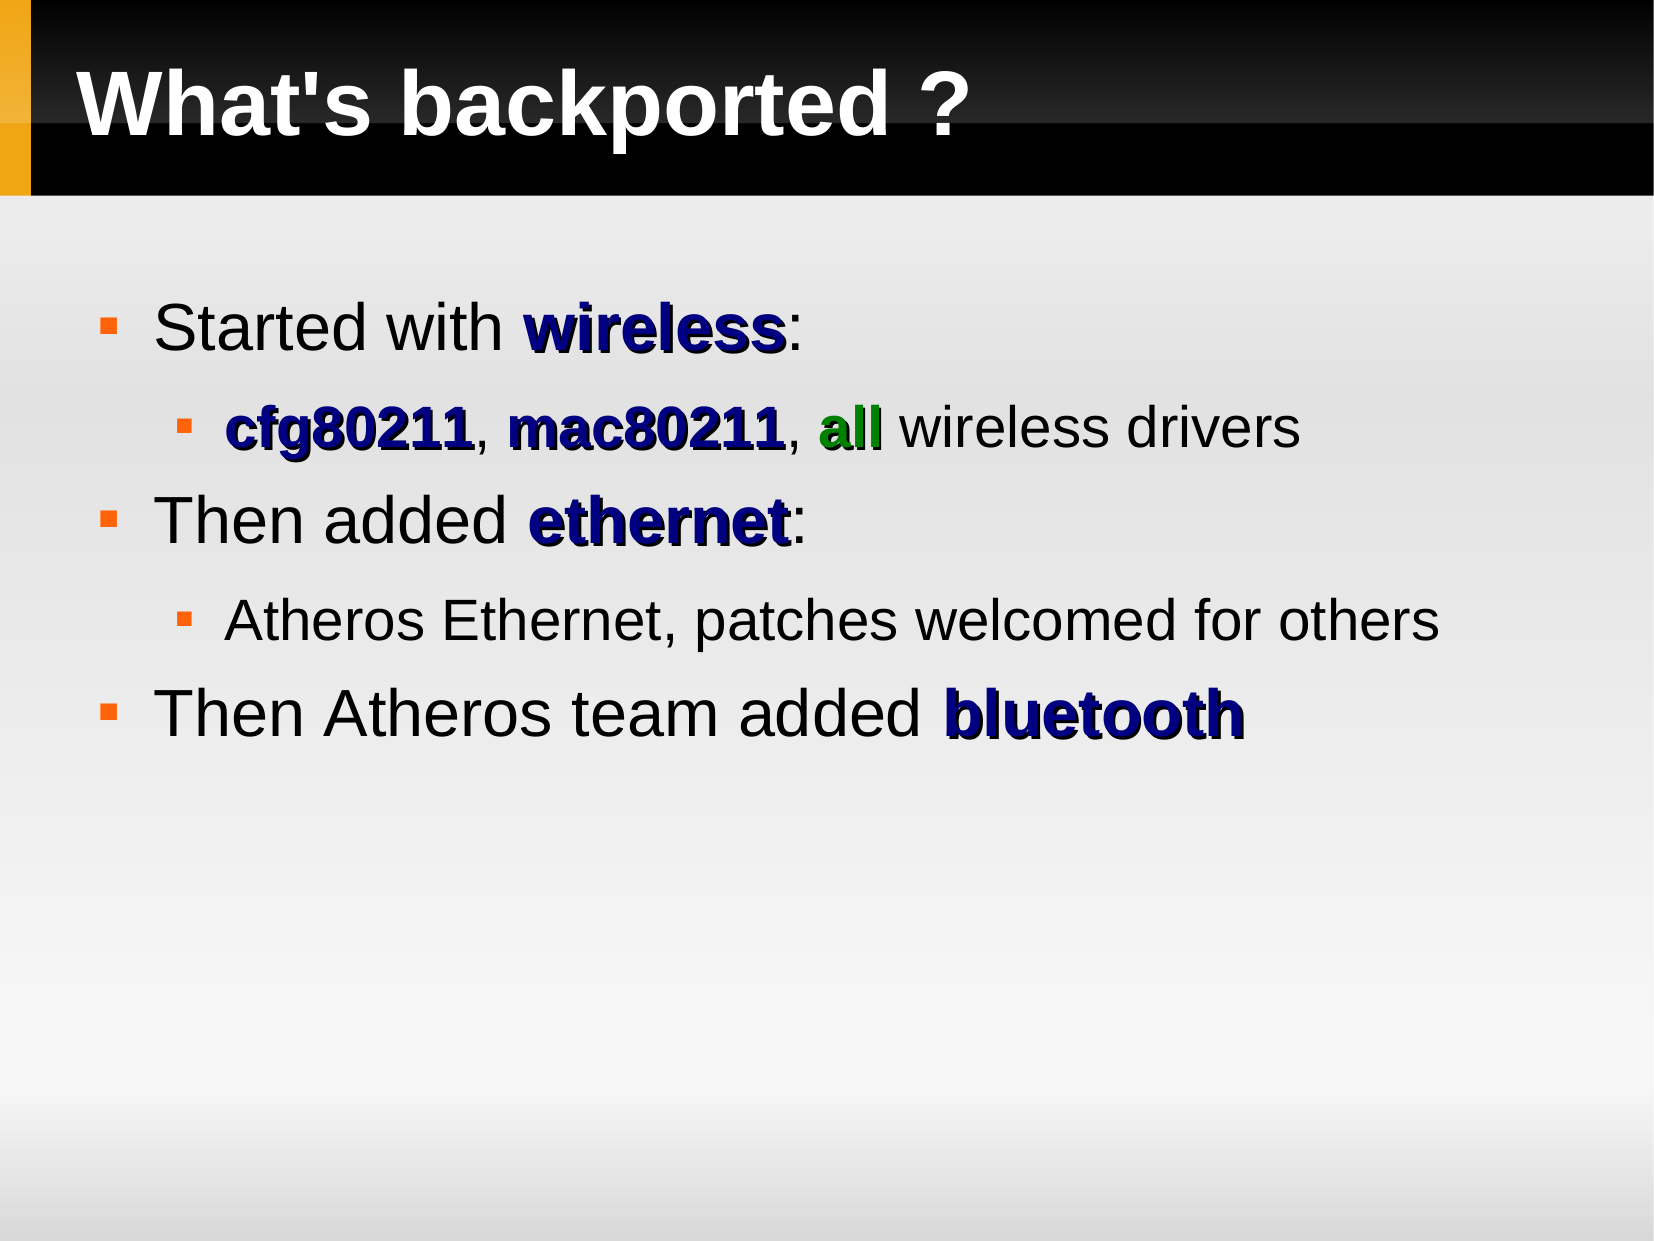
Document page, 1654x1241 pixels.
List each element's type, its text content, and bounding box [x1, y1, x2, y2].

list Started with wireless: cfg80211, mac80211, all wireless drivers Then added ethernet: Atheros Ethernet, patches welcomed for others Then Atheros team added bluetooth [82, 290, 1571, 1109]
title What's backported ? [76, 0, 1565, 208]
picture [0, 0, 1654, 1241]
